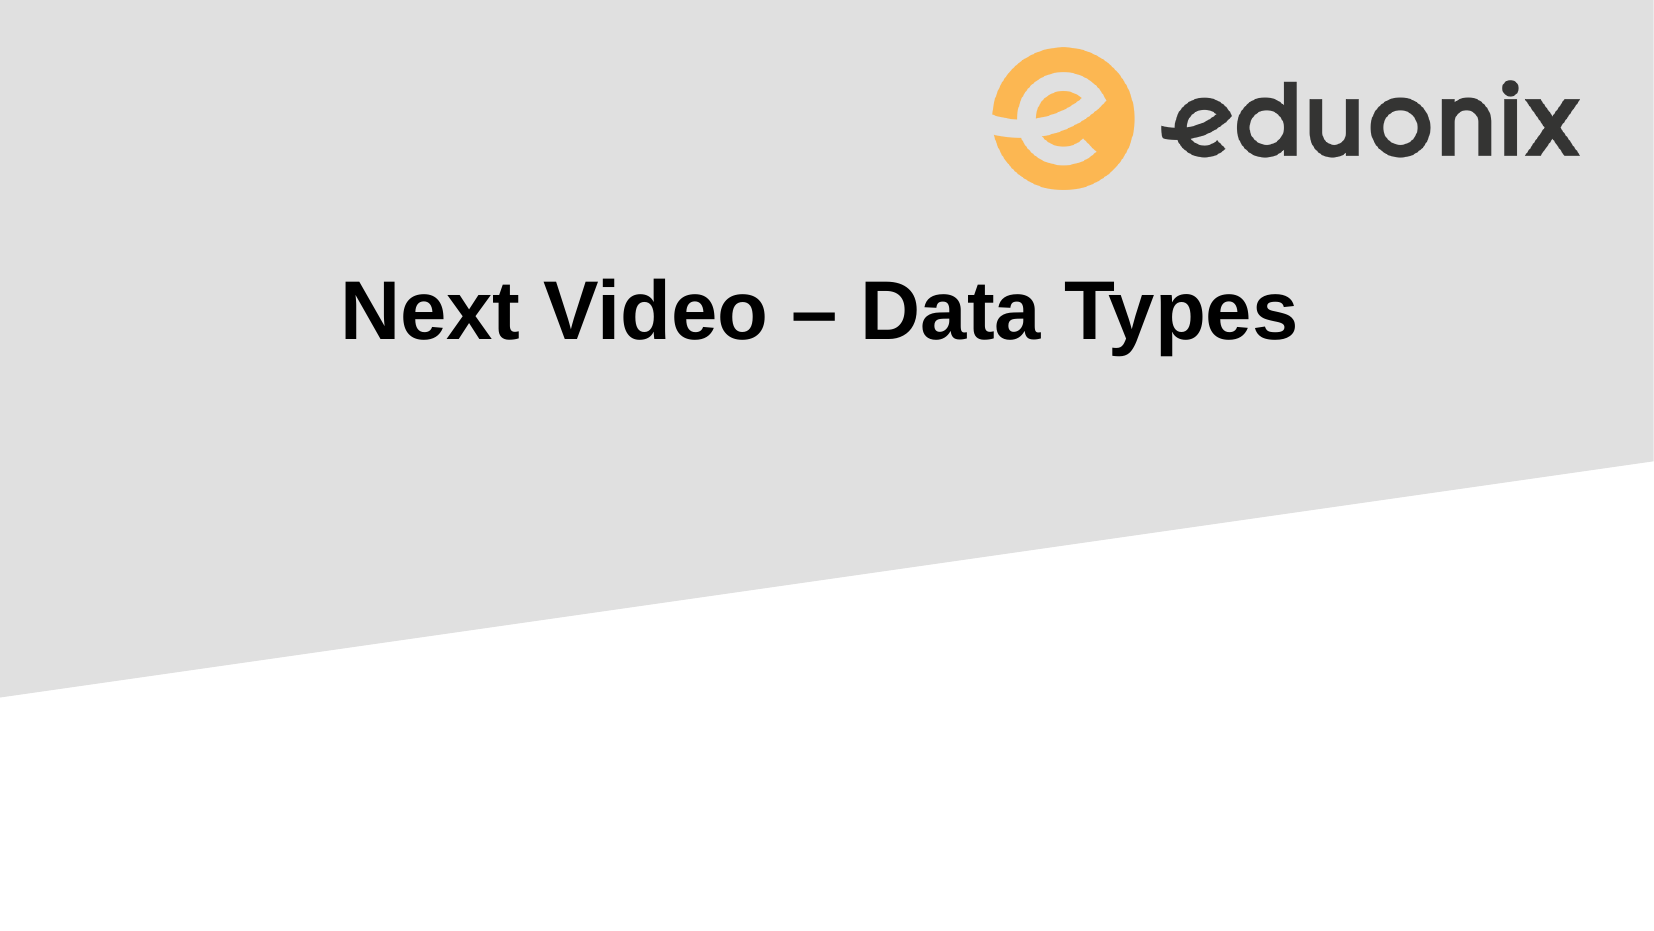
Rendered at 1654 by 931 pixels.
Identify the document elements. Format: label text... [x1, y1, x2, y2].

title Next Video – Data Types [75, 37, 1564, 585]
picture [992, 47, 1580, 190]
